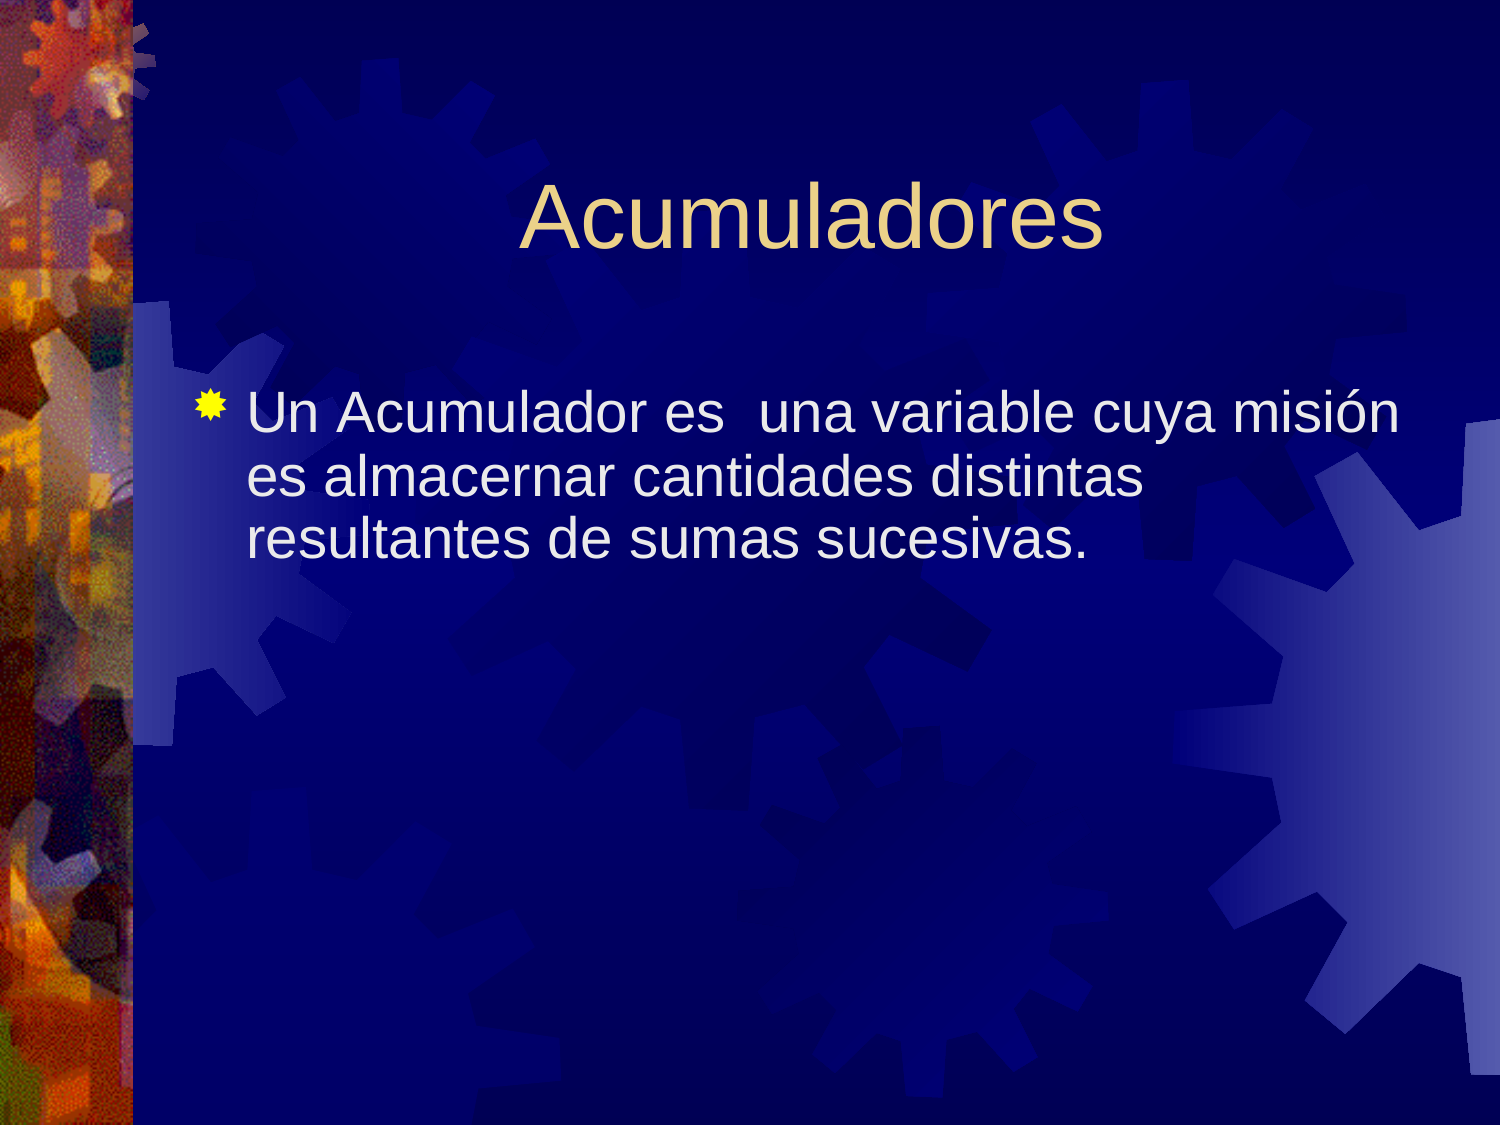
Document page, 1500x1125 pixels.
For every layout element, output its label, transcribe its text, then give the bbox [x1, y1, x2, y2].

picture [0, 0, 133, 1125]
text_box Acumuladores [174, 87, 1450, 275]
text_box Un Acumulador es una variable cuya misión es almacernar cantidades distintas resultantes de sumas sucesivas. [174, 375, 1450, 663]
